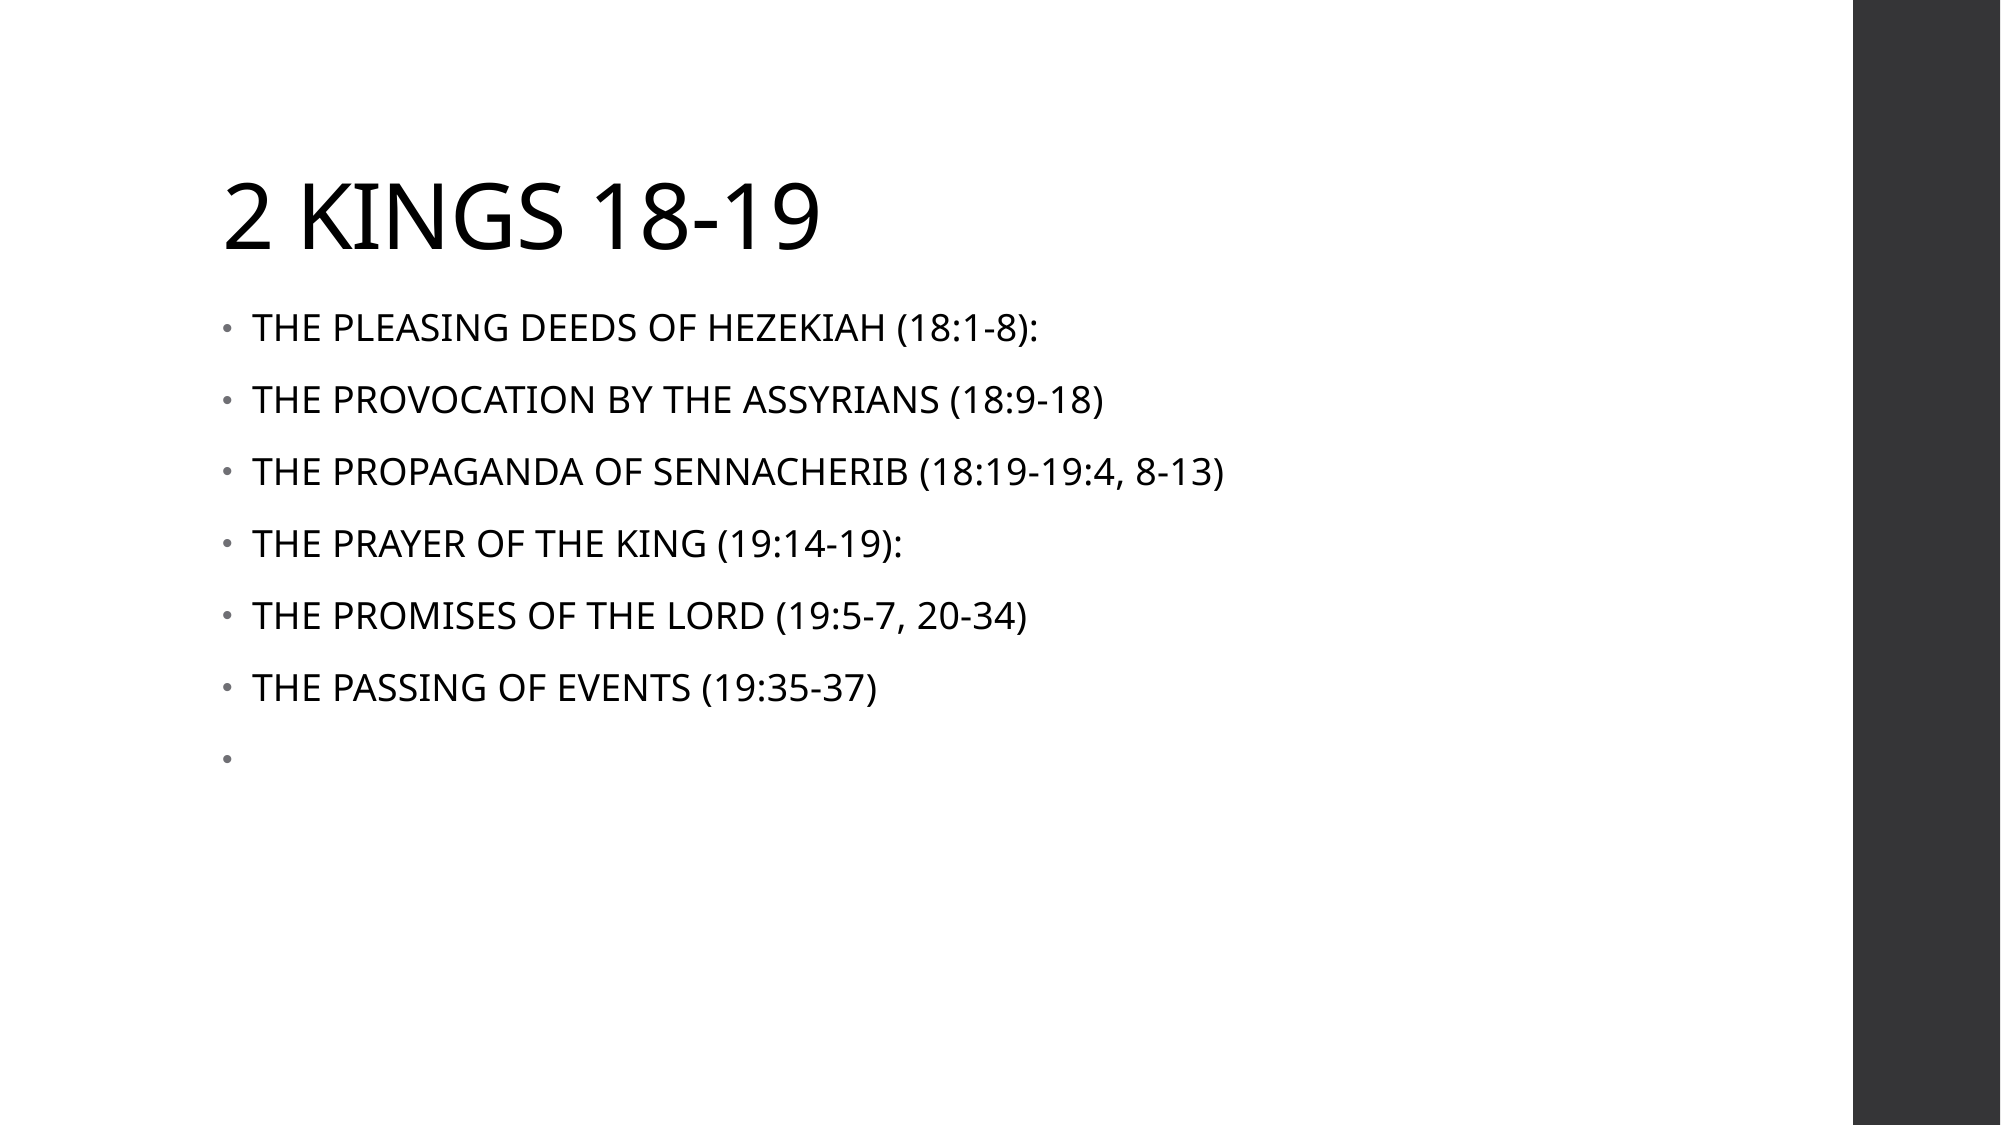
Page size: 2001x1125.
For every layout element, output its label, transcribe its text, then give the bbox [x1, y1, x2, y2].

title 2 KINGS 18-19 [206, 60, 1797, 278]
list THE PLEASING DEEDS OF HEZEKIAH (18:1-8): THE PROVOCATION BY THE ASSYRIANS (18:9-18) THE PROPAGANDA OF SENNACHERIB (18:19-19:4, 8-13) THE PRAYER OF THE KING (19:14-19): THE PROMISES OF THE LORD (19:5-7, 20-34) THE PASSING OF EVENTS (19:35-37) [206, 299, 1617, 1014]
